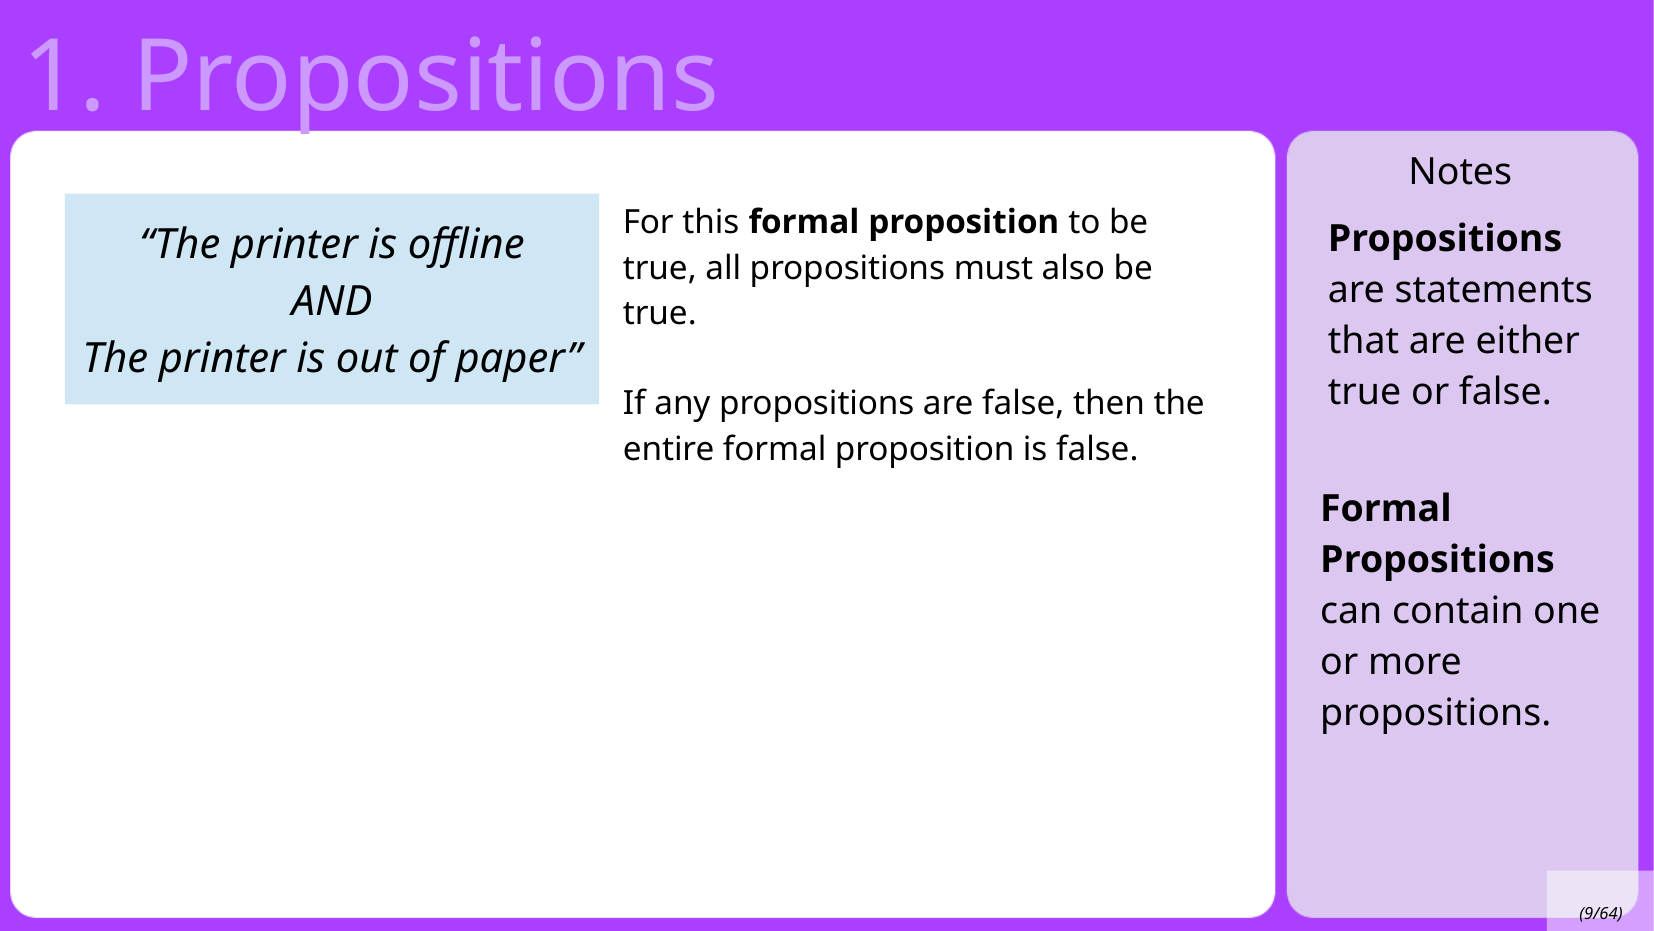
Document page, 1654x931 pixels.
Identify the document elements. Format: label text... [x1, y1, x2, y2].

text_box Propositions are statements that are either true or false. [1298, 222, 1623, 406]
text_box For this formal proposition to be true, all propositions must also be true. If any propositions are false, then the entire formal proposition is false. [608, 191, 1244, 401]
table_cell False [1546, 870, 1654, 877]
picture [0, 0, 1654, 931]
text_box “The printer is offline AND The printer is out of paper” [64, 193, 600, 405]
title 1. Propositions [22, 13, 1511, 130]
text_box (<number>/64) [1546, 877, 1654, 931]
text_box Notes [1290, 141, 1631, 199]
text_box Formal Propositions can contain one or more propositions. [1298, 496, 1623, 722]
